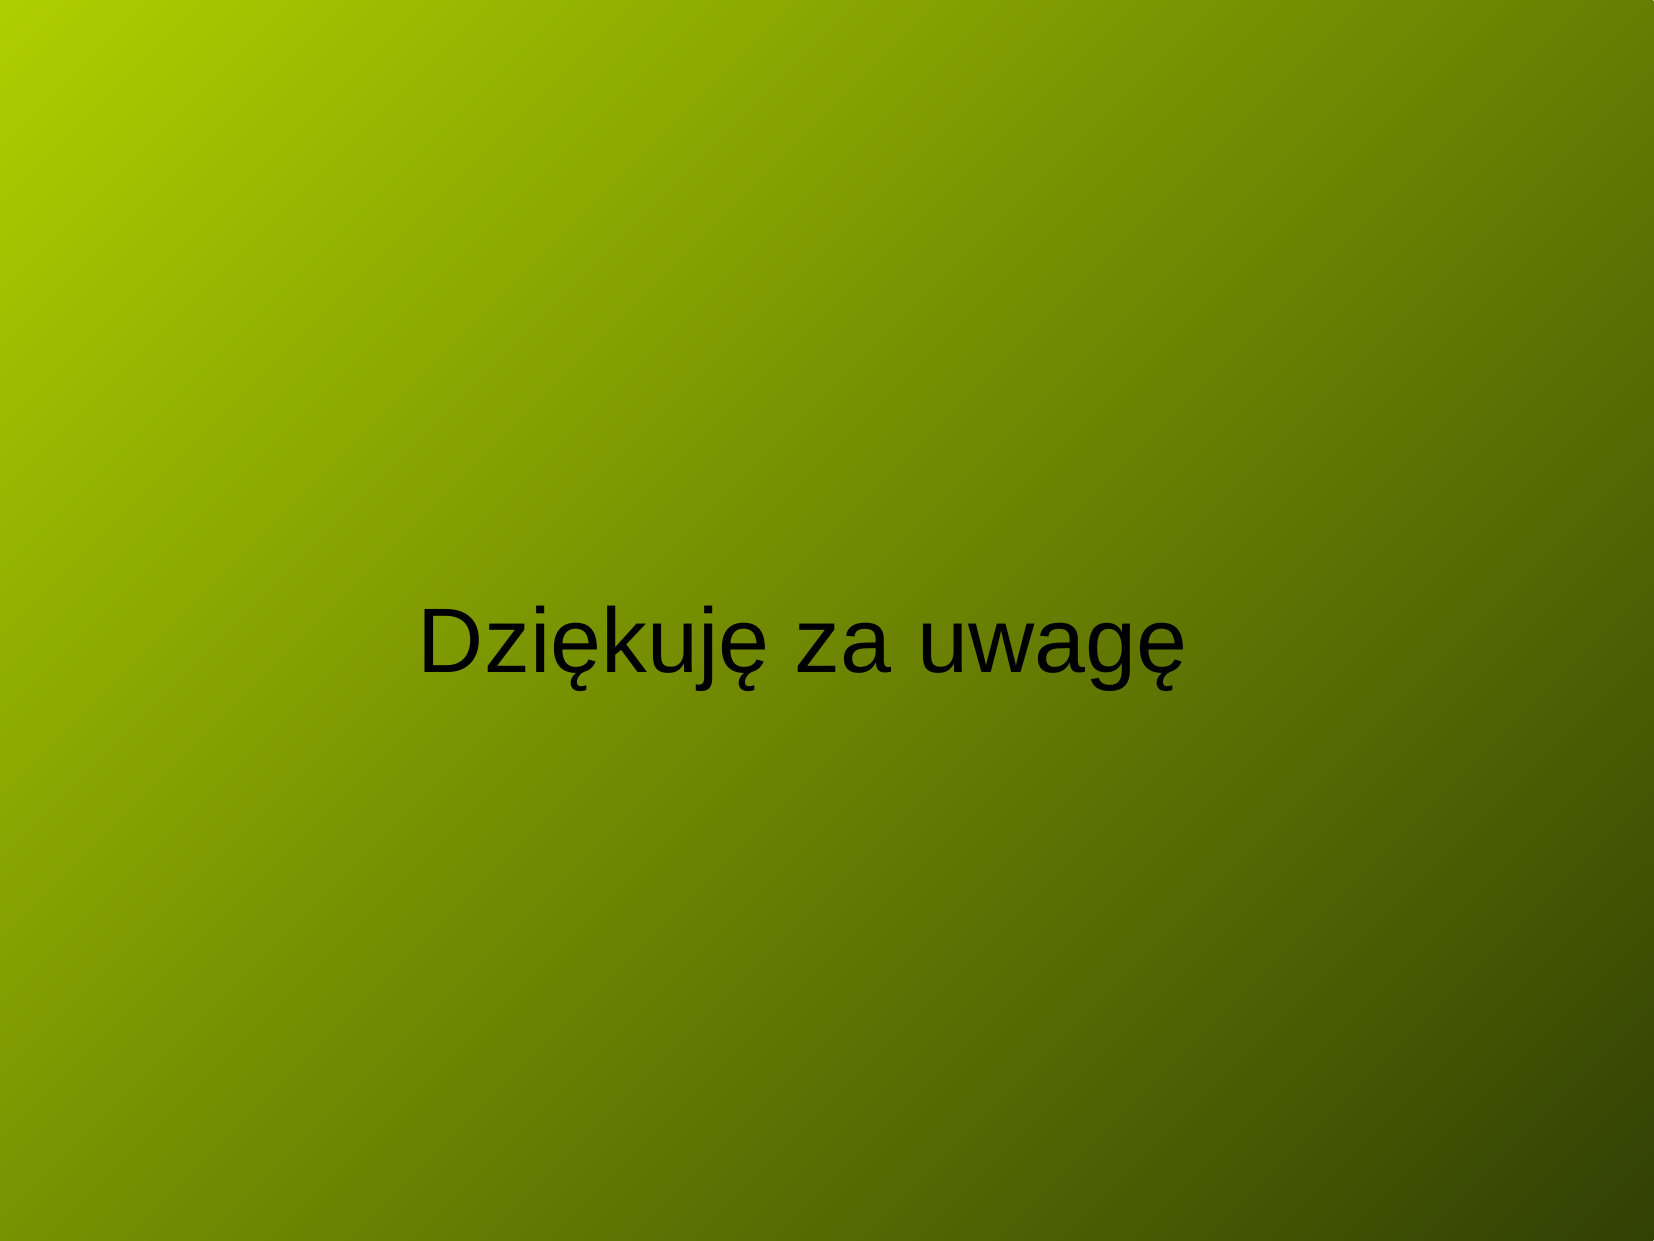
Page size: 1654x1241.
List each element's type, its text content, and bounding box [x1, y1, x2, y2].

title Dziękuję za uwagę [59, 537, 1548, 745]
